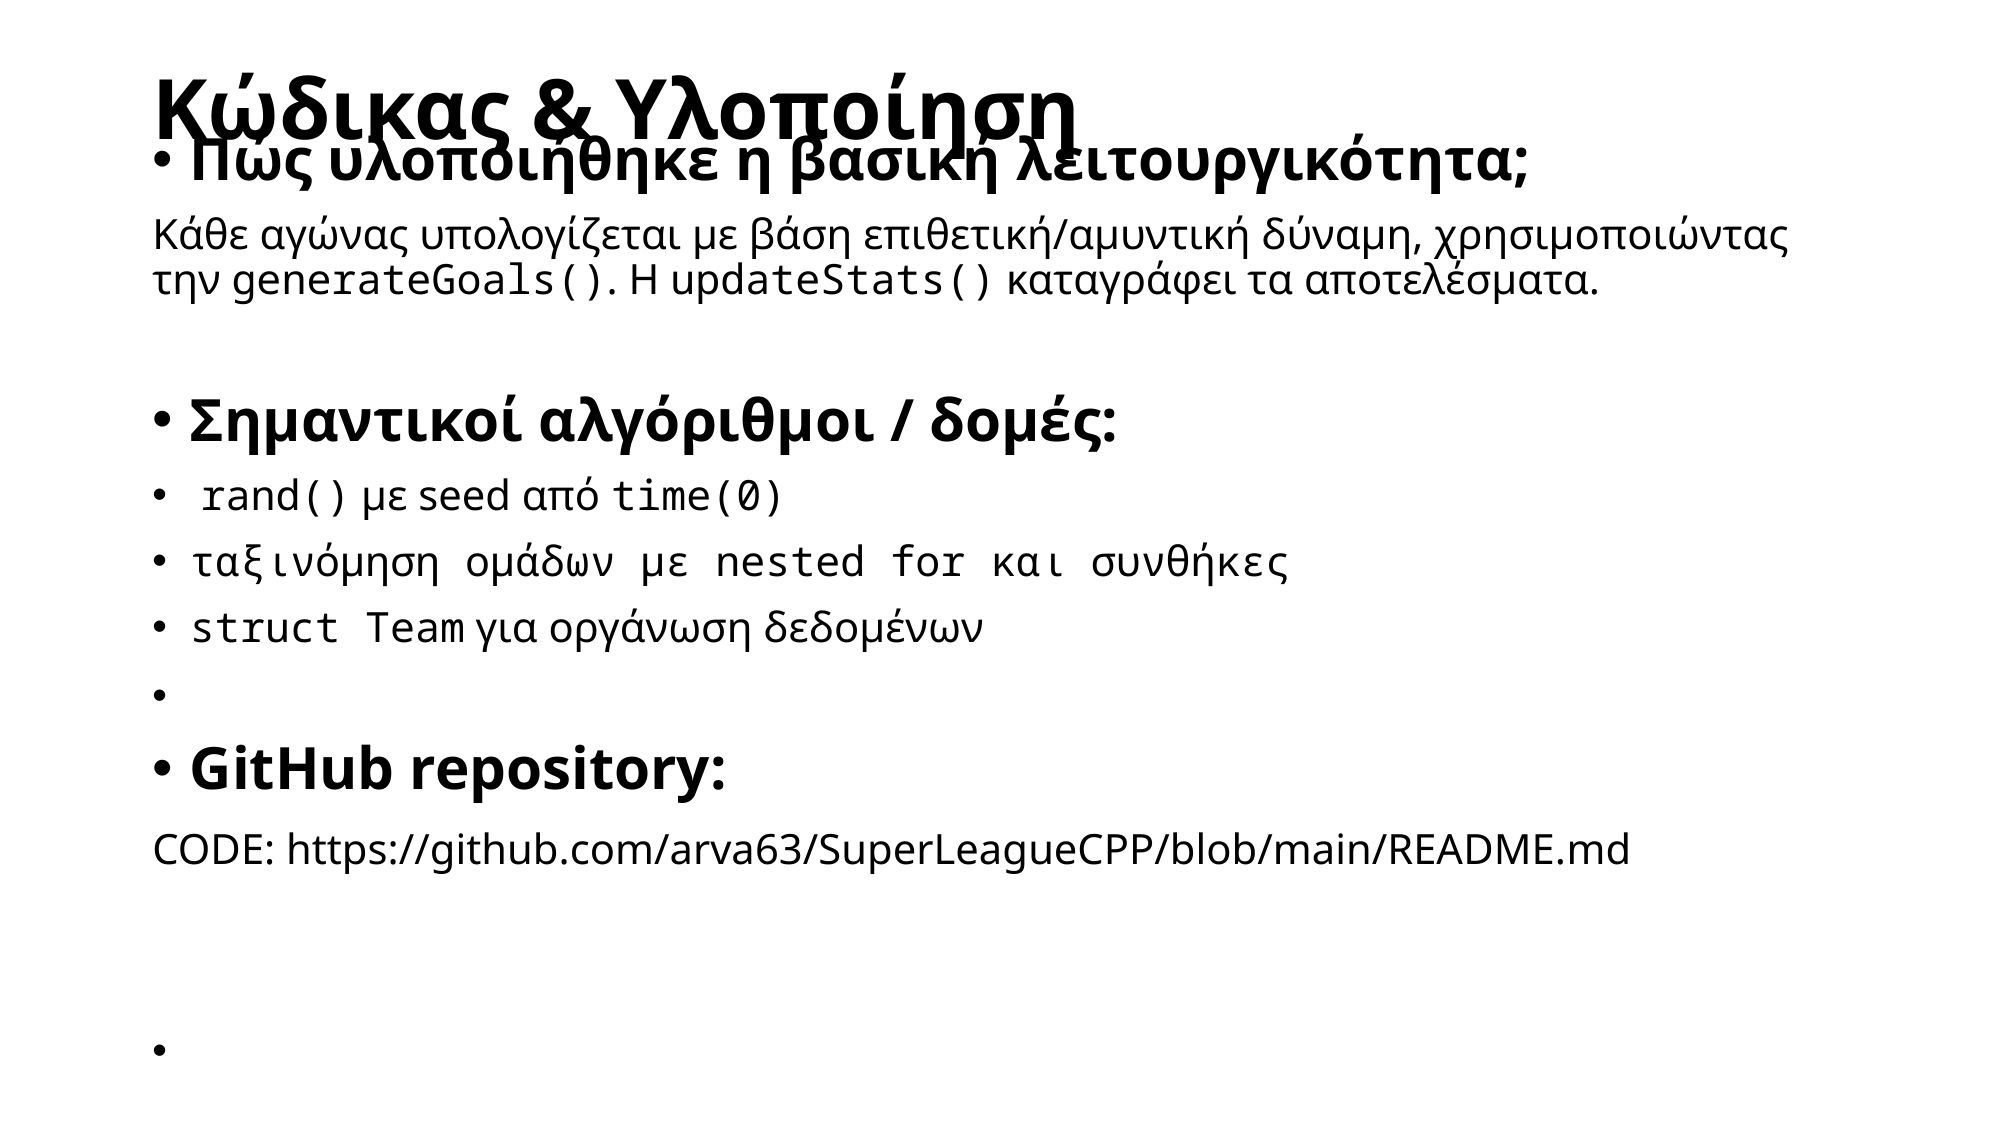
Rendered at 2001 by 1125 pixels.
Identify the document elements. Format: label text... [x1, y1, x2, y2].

title Κώδικας & Υλοποίηση [137, 59, 1863, 122]
list Πώς υλοποιήθηκε η βασική λειτουργικότητα; Κάθε αγώνας υπολογίζεται με βάση επιθετική/αμυντική δύναμη, χρησιμοποιώντας την generateGoals(). Η updateStats() καταγράφει τα αποτελέσματα. Σημαντικοί αλγόριθμοι / δομές: rand() με seed από time(0) ταξινόμηση ομάδων με nested for και συνθήκες struct Team για οργάνωση δεδομένων GitHub repository: CODE: https://github.com/arva63/SuperLeagueCPP/blob/main/README.md [137, 122, 1863, 1014]
